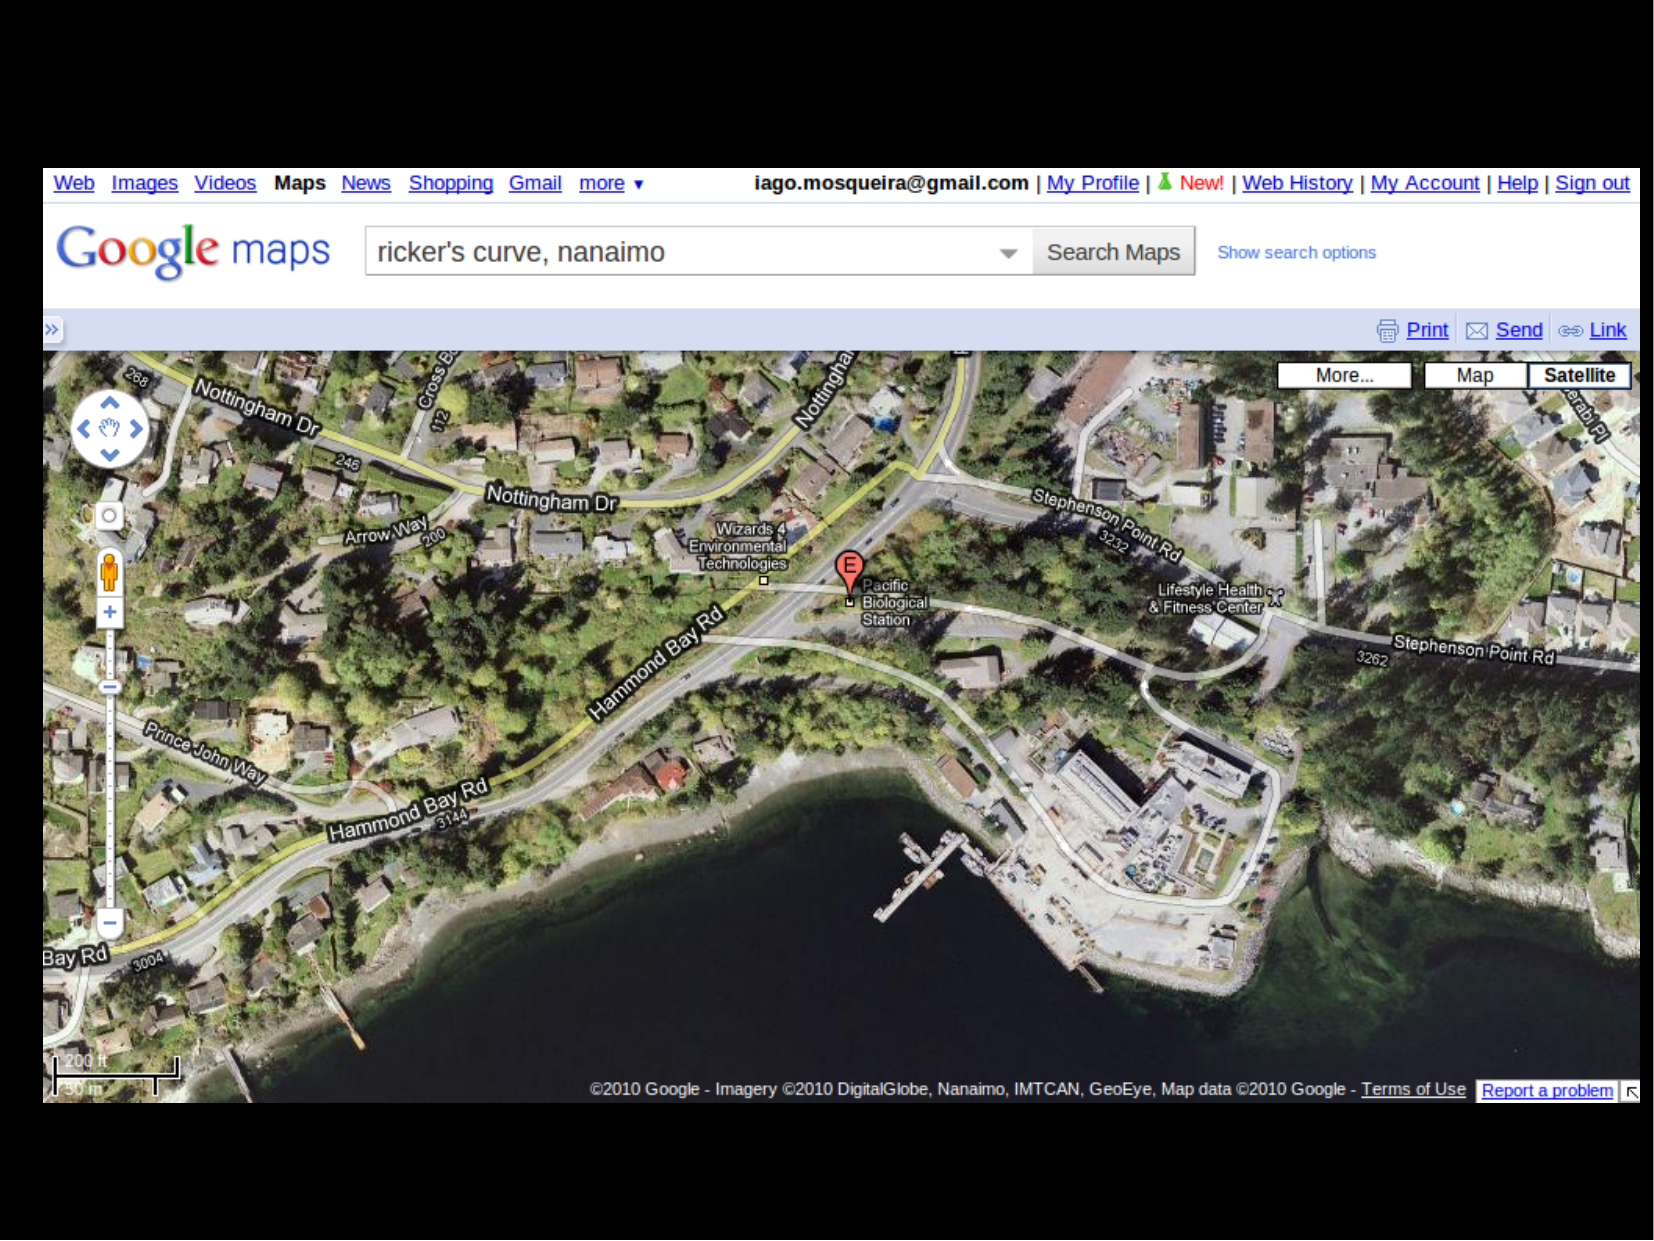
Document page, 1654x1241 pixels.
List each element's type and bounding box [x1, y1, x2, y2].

picture [43, 168, 1640, 1103]
